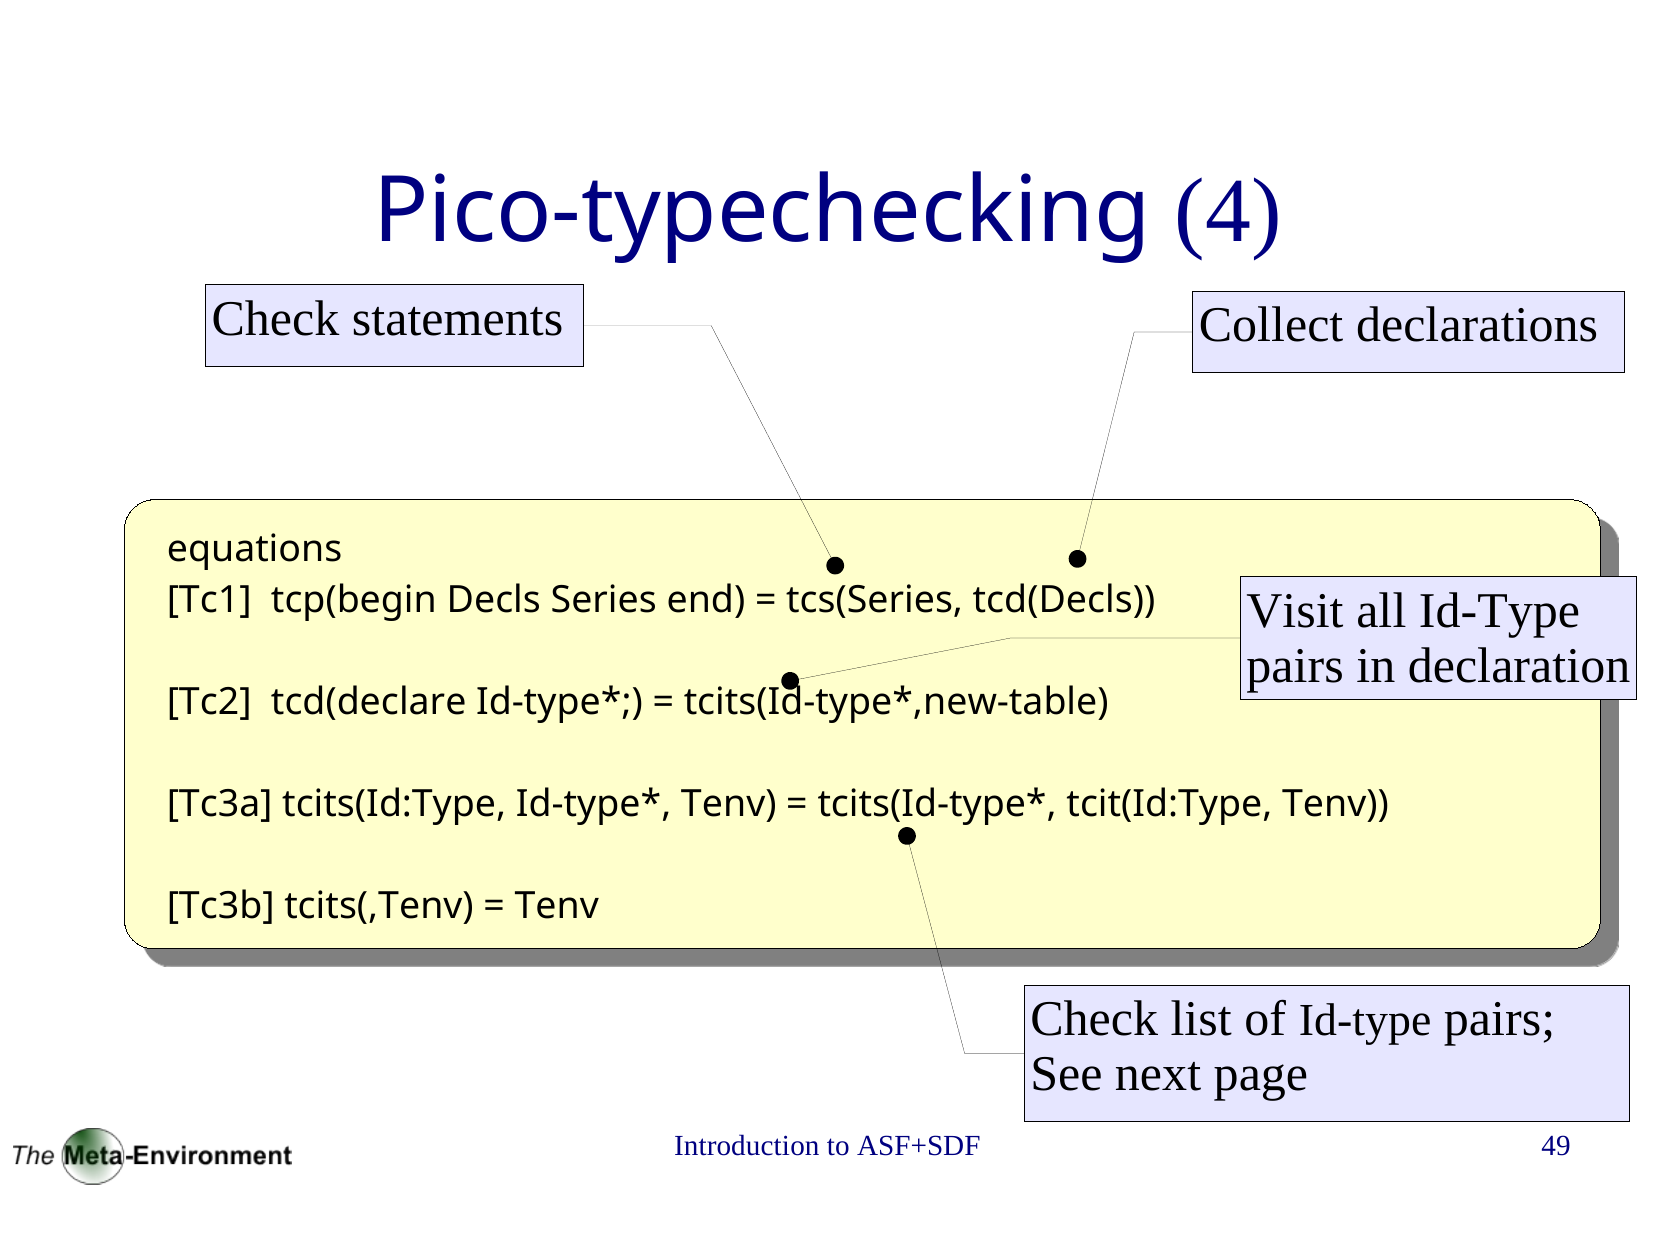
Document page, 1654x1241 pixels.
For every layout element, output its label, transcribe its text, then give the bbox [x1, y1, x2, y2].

title Pico-typechecking (4) [121, 102, 1534, 311]
text_box Check statements [205, 284, 584, 367]
text_box Visit all Id-Type pairs in declaration [1240, 576, 1637, 700]
text_box equations [Tc1] tcp(begin Decls Series end) = tcs(Series, tcd(Decls)) [Tc2] tcd(declare Id-type*;) = tcits(Id-type*,new-table) [Tc3a] tcits(Id:Type, Id-type*, Tenv) = tcits(Id-type*, tcit(Id:Type, Tenv)) [Tc3b] tcits(,Tenv) = Tenv [152, 514, 1642, 1054]
picture [13, 1128, 292, 1185]
text_box [124, 448, 1596, 949]
text_box Check list of Id-type pairs; See next page [1024, 985, 1630, 1122]
text_box Collect declarations [1192, 291, 1625, 373]
